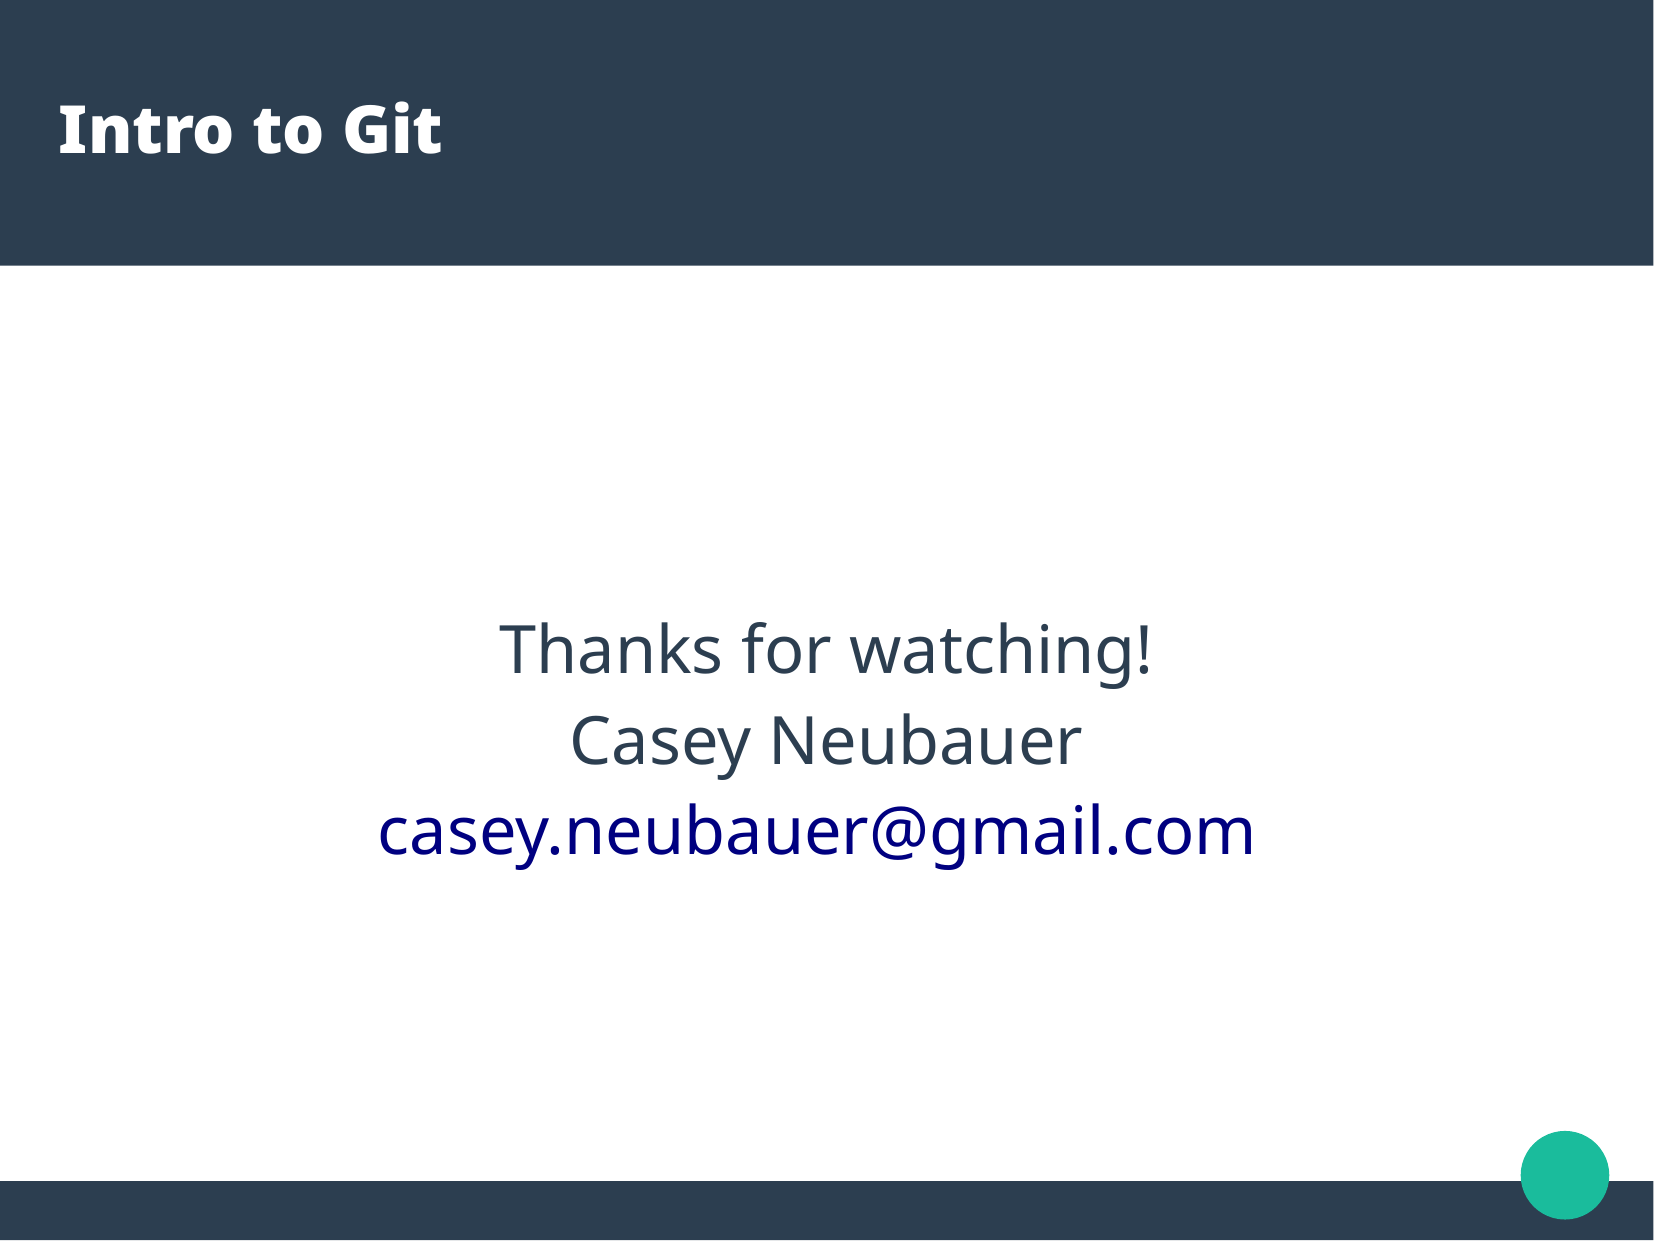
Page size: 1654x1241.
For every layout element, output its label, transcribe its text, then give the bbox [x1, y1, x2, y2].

subtitle Thanks for watching! Casey Neubauer casey.neubauer@gmail.com [59, 324, 1595, 1152]
title Intro to Git [59, 49, 1595, 207]
